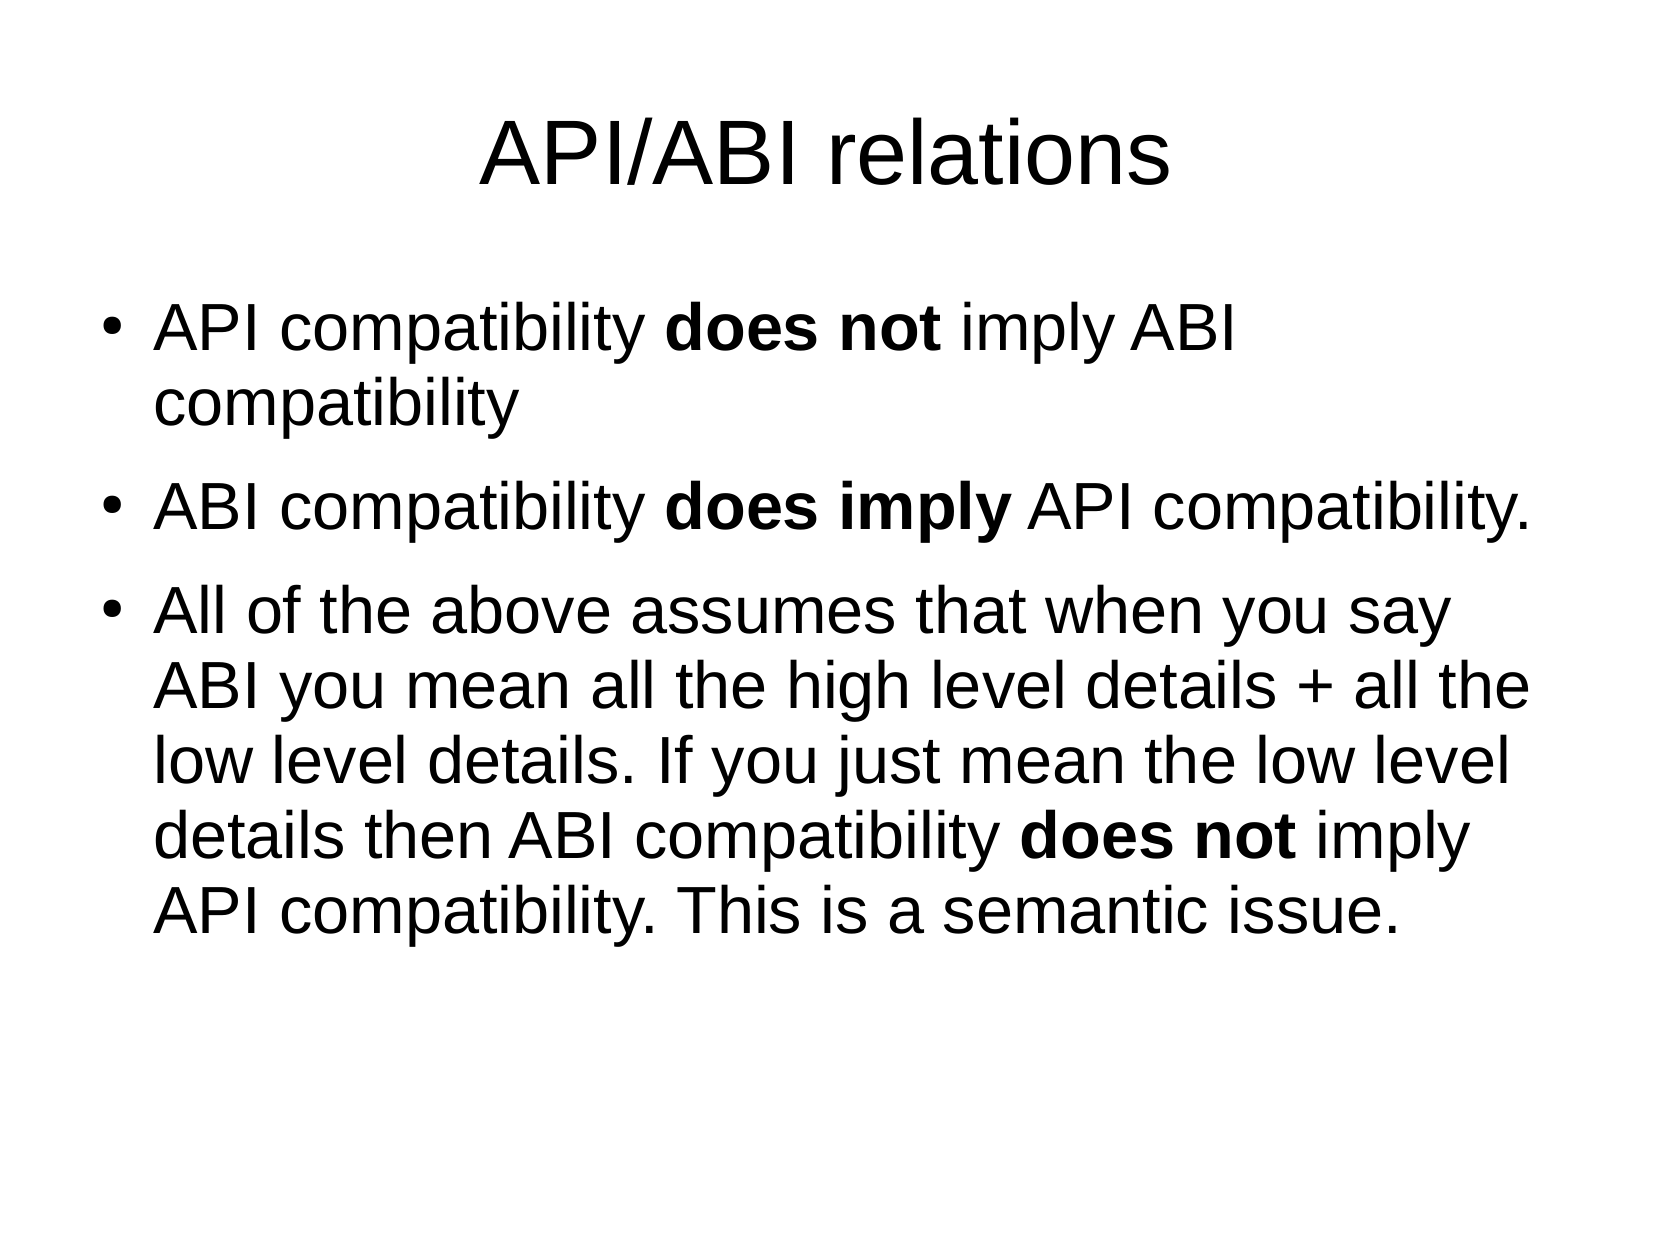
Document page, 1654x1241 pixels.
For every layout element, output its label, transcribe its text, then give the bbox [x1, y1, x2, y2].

title API/ABI relations [82, 49, 1571, 257]
list API compatibility does not imply ABI compatibility ABI compatibility does imply API compatibility. All of the above assumes that when you say ABI you mean all the high level details + all the low level details. If you just mean the low level details then ABI compatibility does not imply API compatibility. This is a semantic issue. [82, 290, 1571, 1010]
